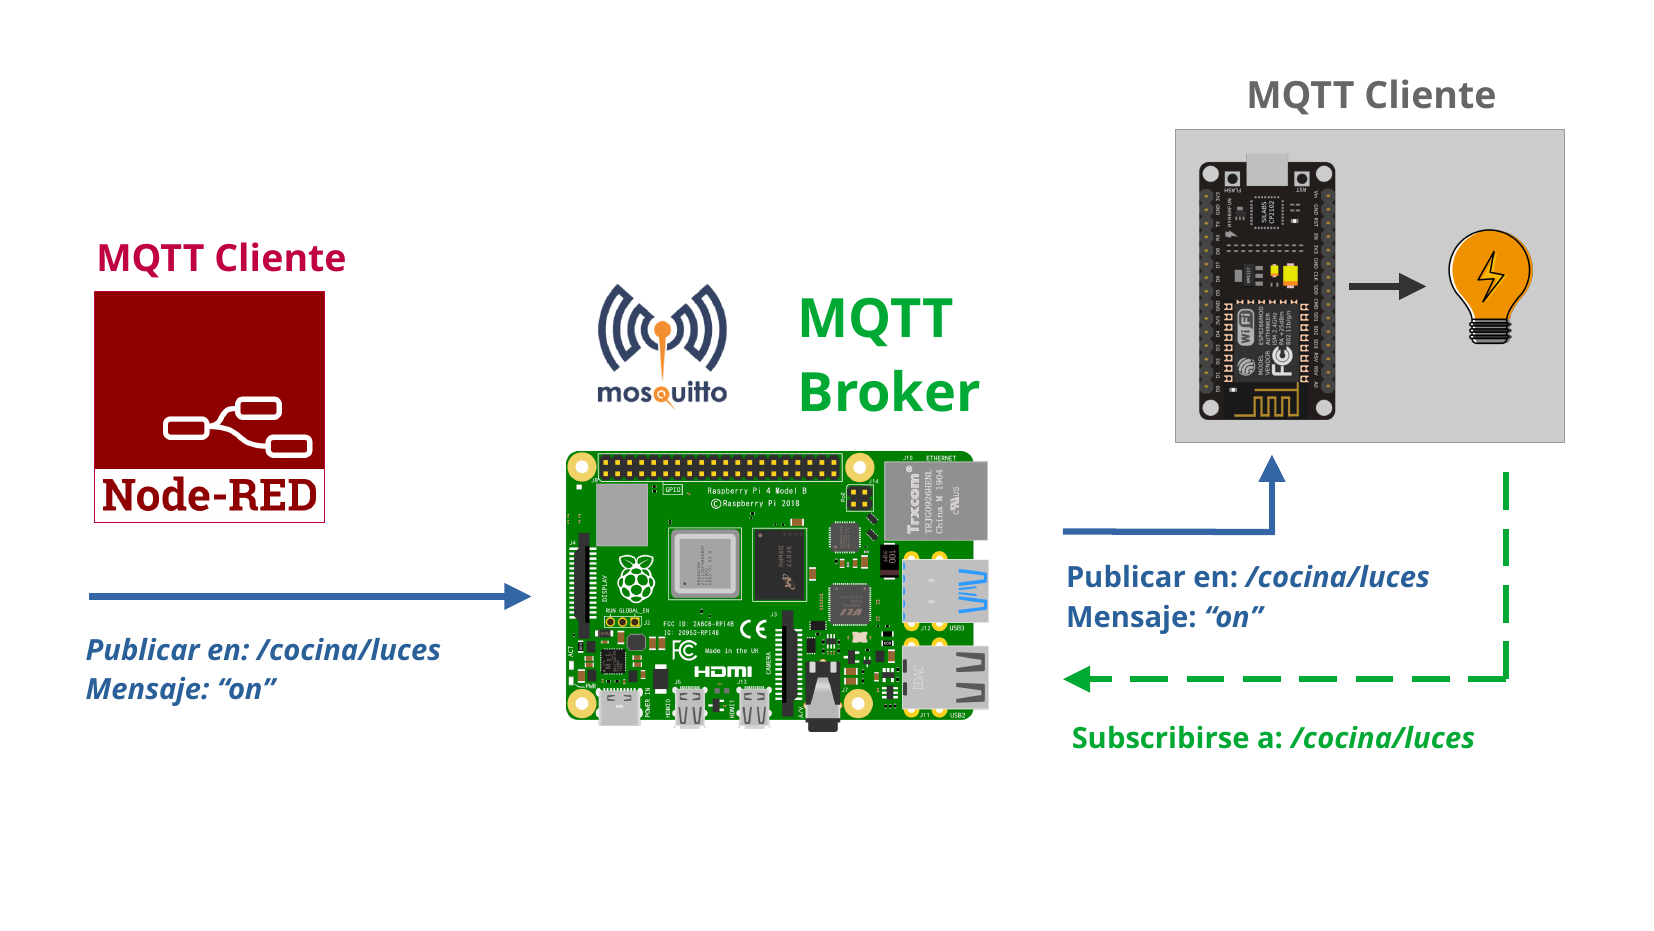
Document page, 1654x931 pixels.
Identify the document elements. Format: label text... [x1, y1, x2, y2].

text_box MQTT Cliente [81, 224, 359, 282]
picture [566, 451, 989, 732]
text_box MQTT Cliente [1231, 61, 1509, 119]
text_box [1175, 129, 1565, 443]
text_box Publicar en: /cocina/luces Mensaje: “on” [70, 621, 591, 805]
text_box Subscribirse a: /cocina/luces [1057, 710, 1501, 857]
picture [1446, 227, 1536, 346]
picture [1199, 153, 1343, 420]
picture [591, 281, 731, 414]
text_box MQTT Broker [783, 271, 989, 409]
text_box Publicar en: /cocina/luces Mensaje: “on” [1051, 549, 1495, 662]
picture [94, 291, 325, 523]
